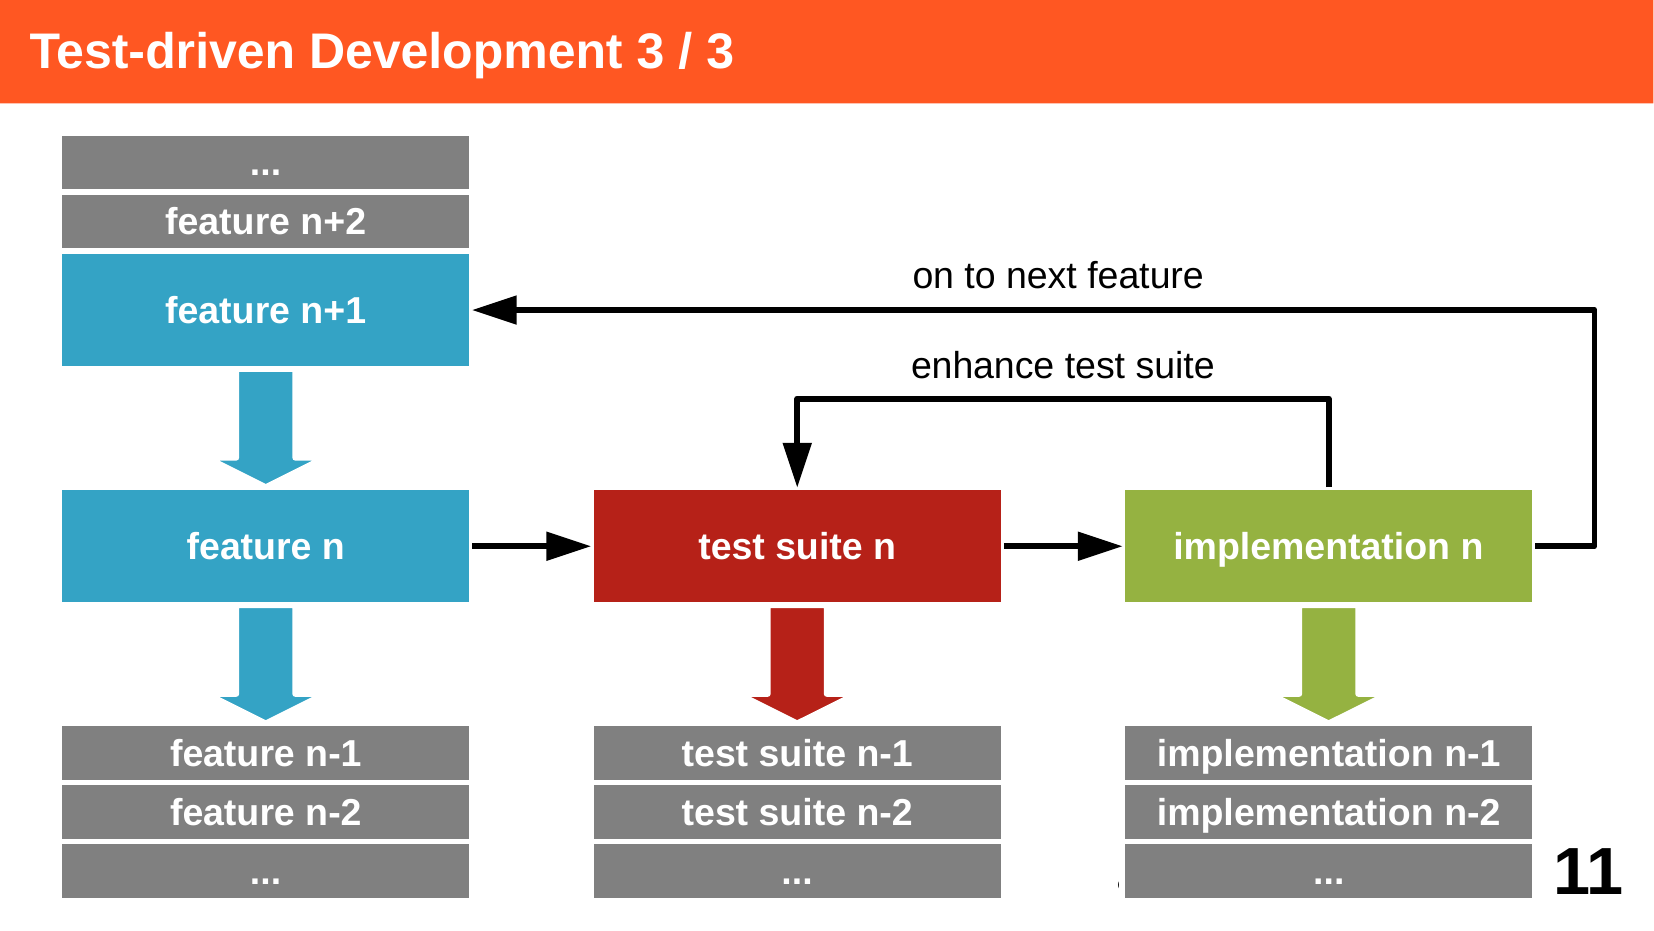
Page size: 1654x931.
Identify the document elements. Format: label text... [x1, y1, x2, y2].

text_box [1269, 606, 1388, 723]
text_box feature n-2 [59, 782, 473, 842]
title Test-driven Development 3 / 3 [0, 0, 1654, 104]
text_box feature n [59, 487, 473, 606]
text_box [206, 606, 325, 723]
text_box [738, 606, 857, 723]
text_box implementation n-2 [1122, 782, 1536, 841]
text_box [206, 370, 325, 487]
text_box feature n+1 [59, 250, 473, 370]
text_box enhance test suite [797, 332, 1329, 399]
text_box implementation n-1 [1122, 723, 1536, 782]
text_box feature n+2 [59, 192, 473, 250]
text_box ... [59, 132, 473, 192]
text_box feature n-1 [59, 723, 473, 782]
text_box ... [590, 841, 1004, 901]
text_box implementation n [1122, 487, 1536, 606]
text_box test suite n-2 [590, 782, 1004, 841]
text_box test suite n-1 [590, 723, 1004, 782]
text_box ... [1122, 841, 1536, 901]
text_box test suite n [590, 487, 1004, 606]
text_box on to next feature [795, 242, 1321, 308]
text_box ... [59, 842, 473, 901]
